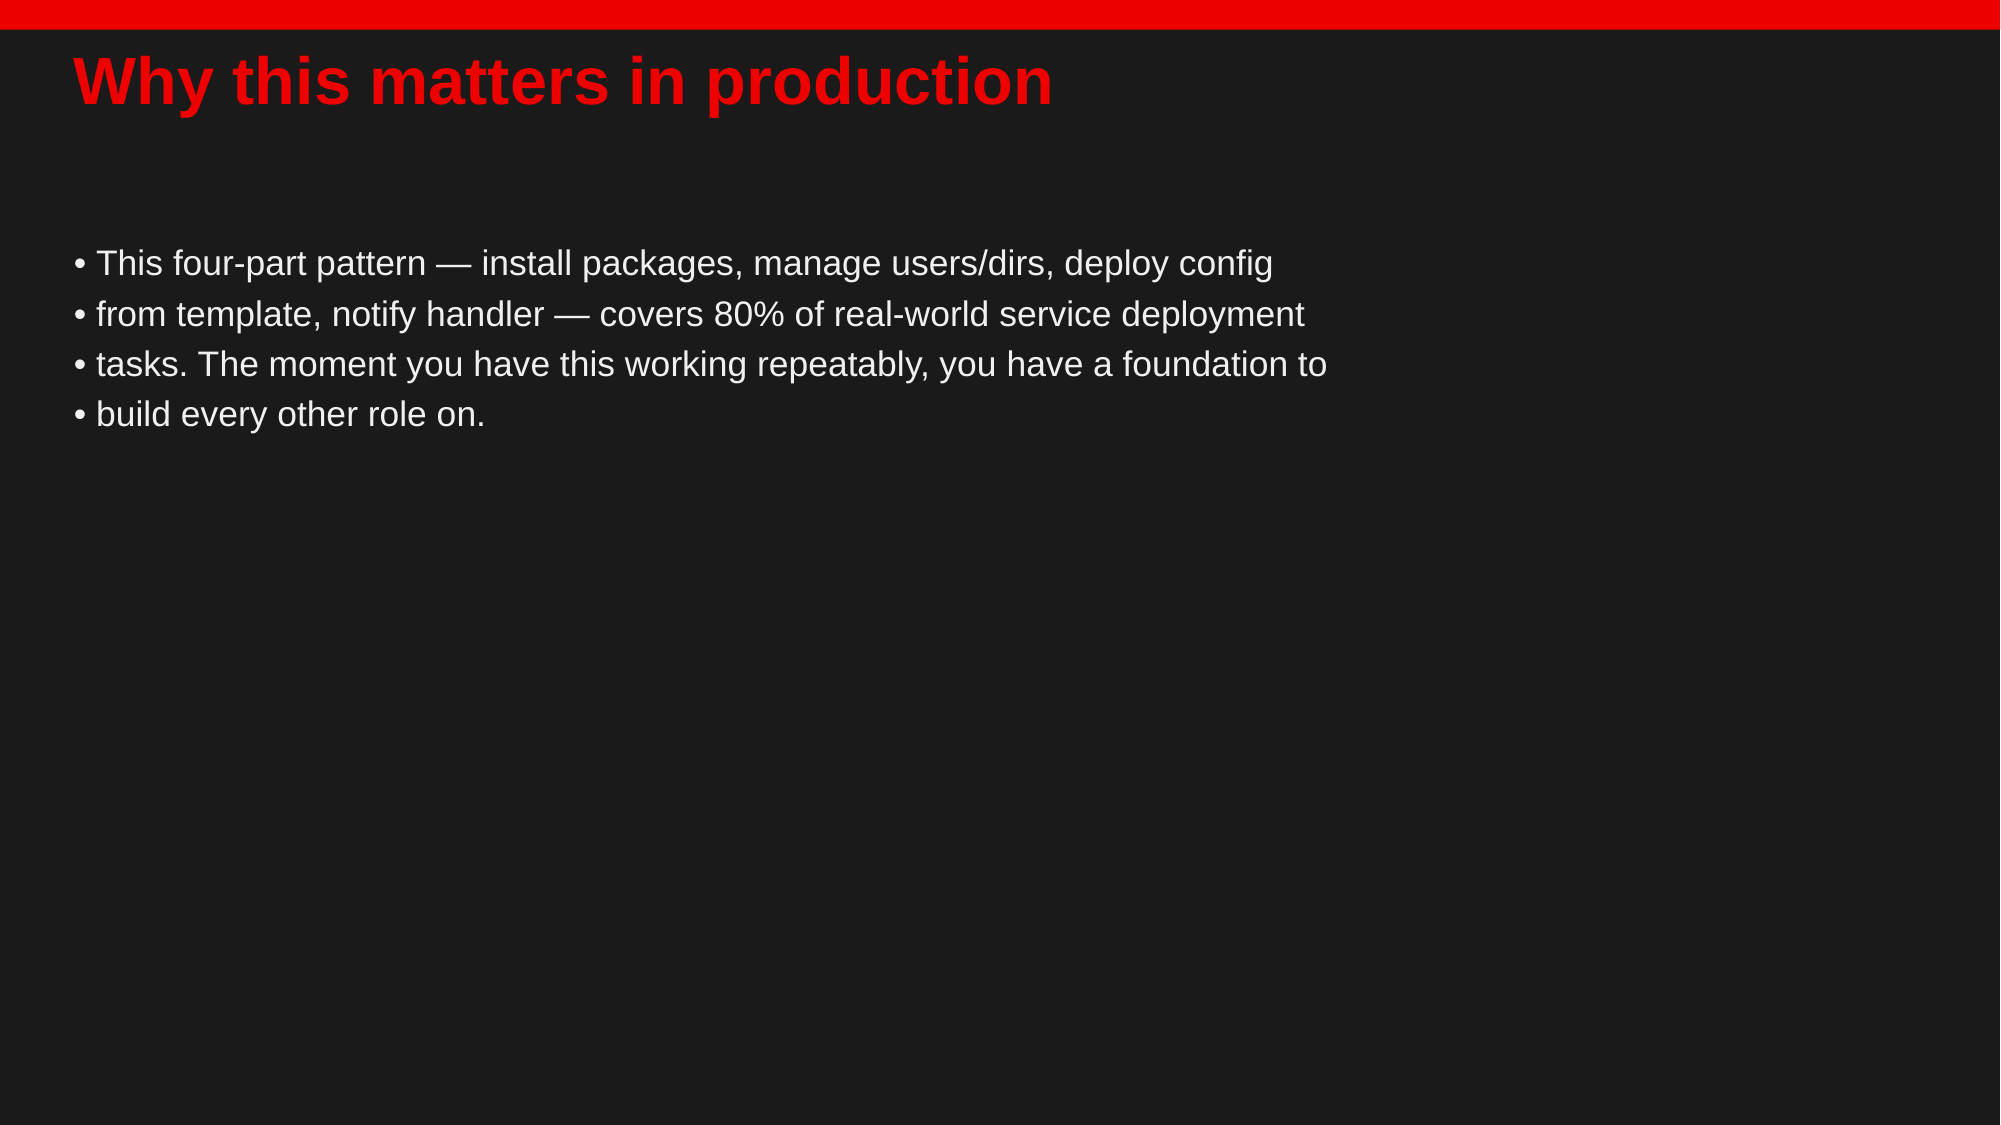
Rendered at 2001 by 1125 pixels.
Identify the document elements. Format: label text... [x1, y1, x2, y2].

text_box • This four-part pattern — install packages, manage users/dirs, deploy config • from template, notify handler — covers 80% of real-world service deployment • tasks. The moment you have this working repeatably, you have a foundation to • build every other role on. [59, 236, 1942, 1037]
text_box [0, 0, 2001, 30]
text_box Why this matters in production [59, 36, 1942, 208]
